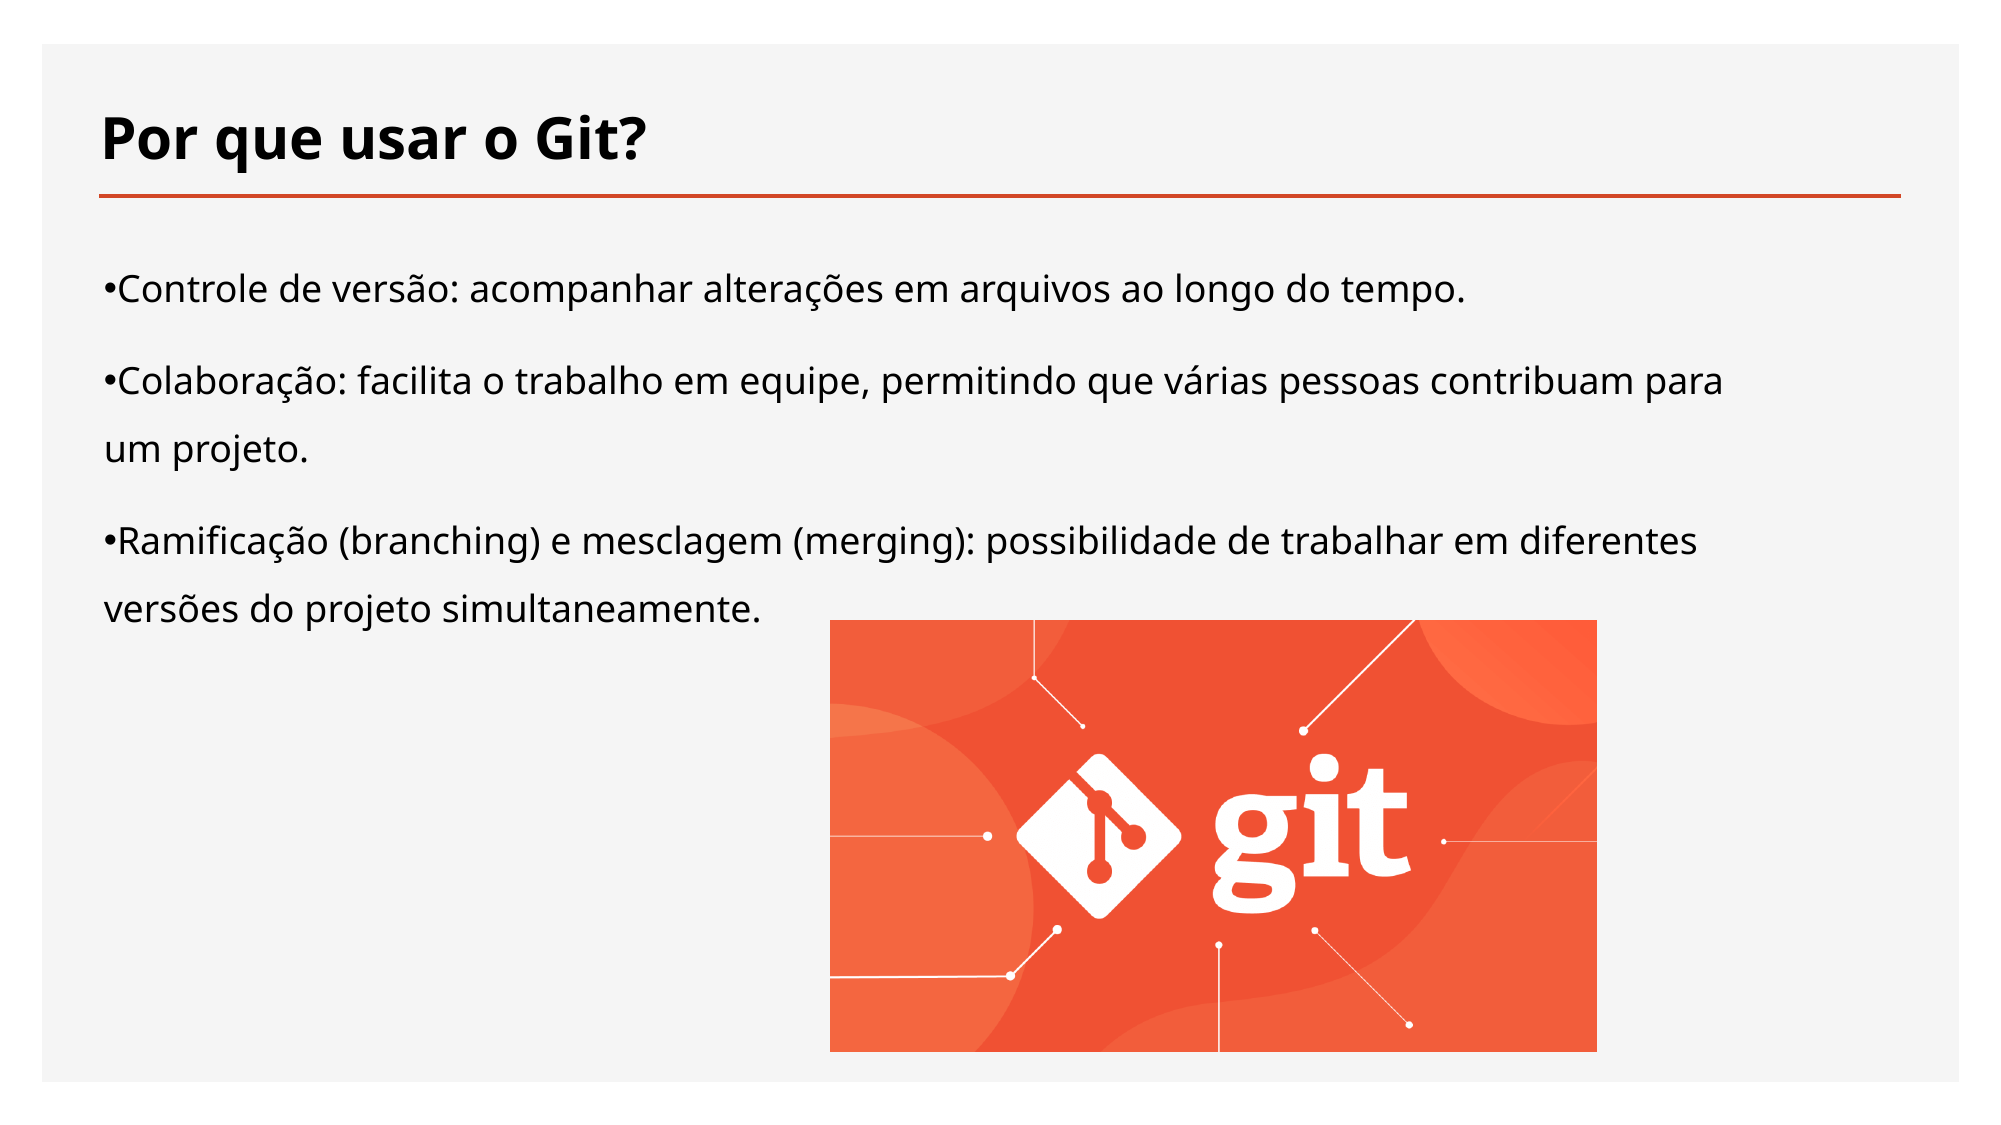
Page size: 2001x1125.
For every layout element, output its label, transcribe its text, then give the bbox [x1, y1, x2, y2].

list Controle de versão: acompanhar alterações em arquivos ao longo do tempo. Colaboração: facilita o trabalho em equipe, permitindo que várias pessoas contribuam para um projeto. Ramificação (branching) e mesclagem (merging): possibilidade de trabalhar em diferentes versões do projeto simultaneamente. [88, 234, 1742, 1021]
picture [830, 621, 1597, 1052]
title Por que usar o Git? [85, 73, 1214, 179]
